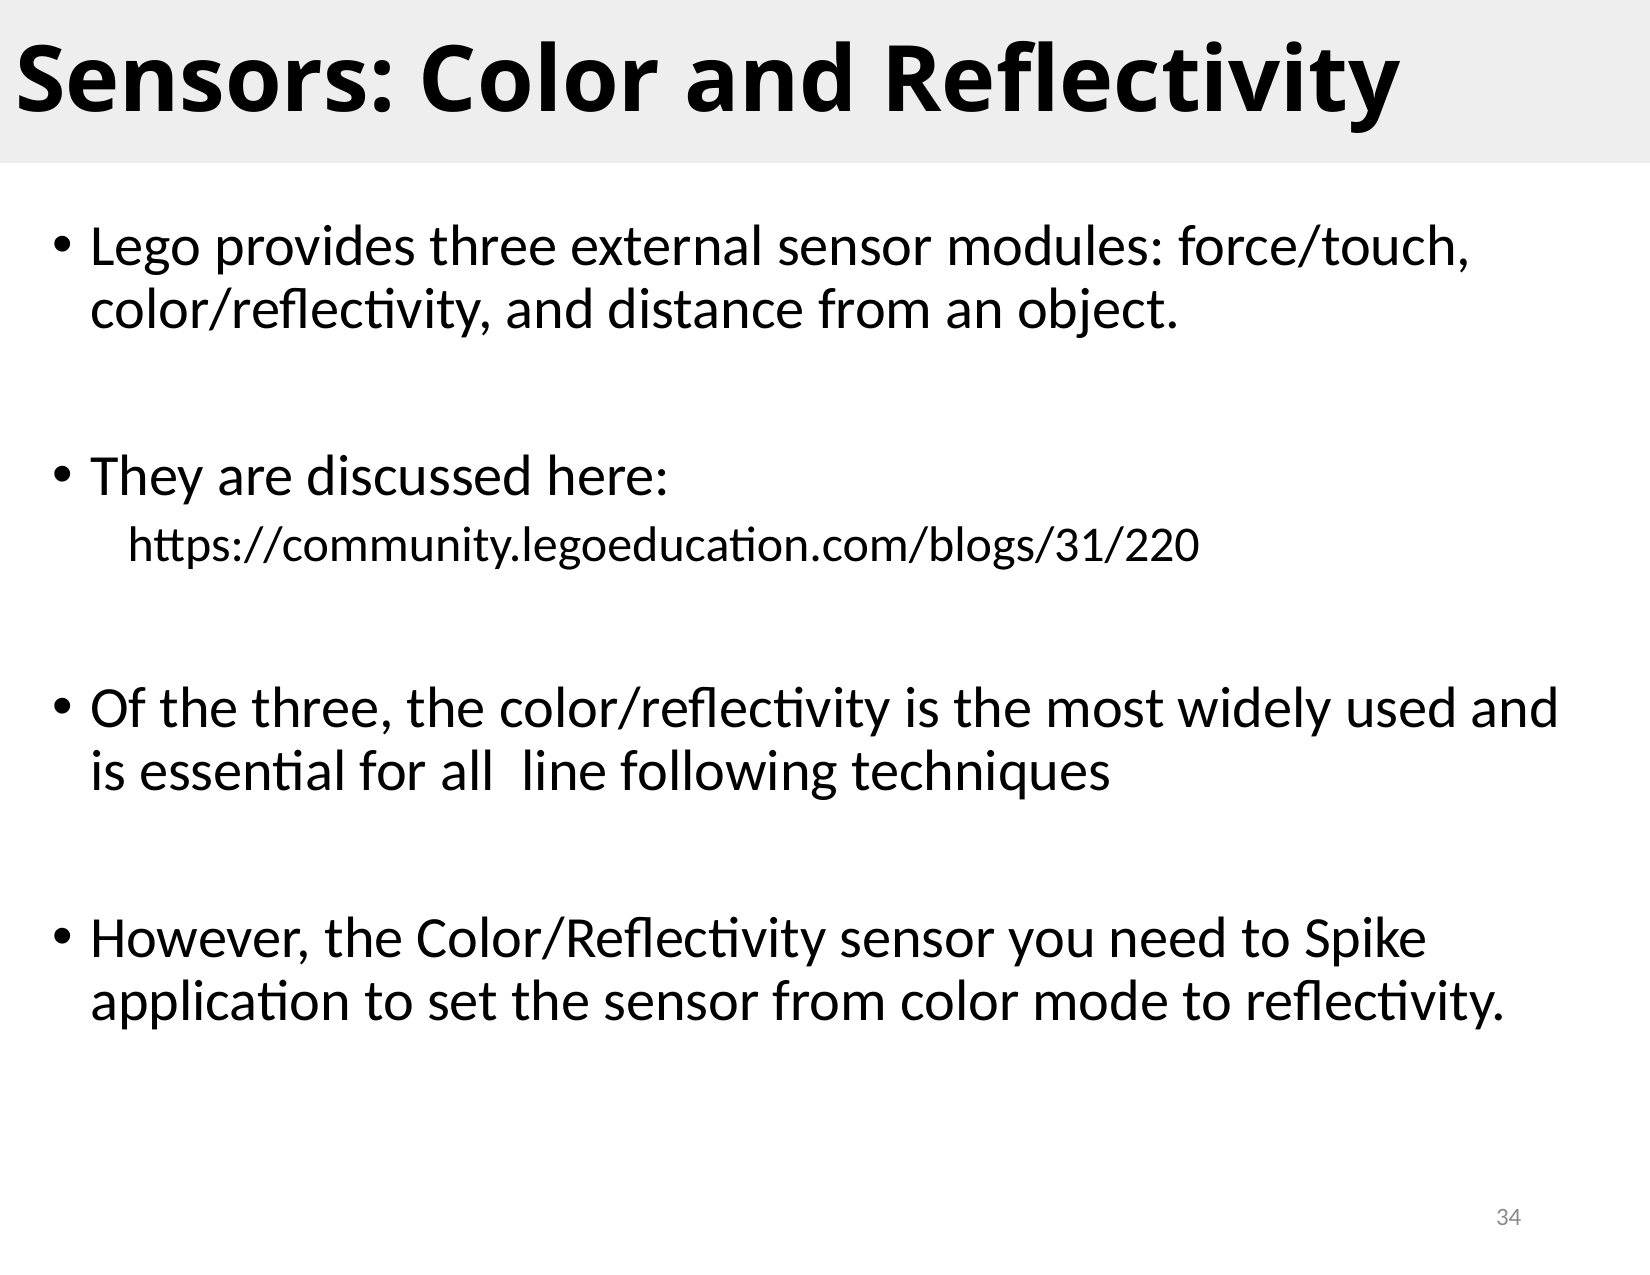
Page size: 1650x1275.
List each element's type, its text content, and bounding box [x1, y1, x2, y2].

list Lego provides three external sensor modules: force/touch, color/reflectivity, and distance from an object. They are discussed here: https://community.legoeducation.com/blogs/31/220 Of the three, the color/reflectivity is the most widely used and is essential for all line following techniques However, the Color/Reflectivity sensor you need to Spike application to set the sensor from color mode to reflectivity. [37, 207, 1595, 1149]
title Sensors: Color and Reflectivity [0, 0, 1650, 163]
